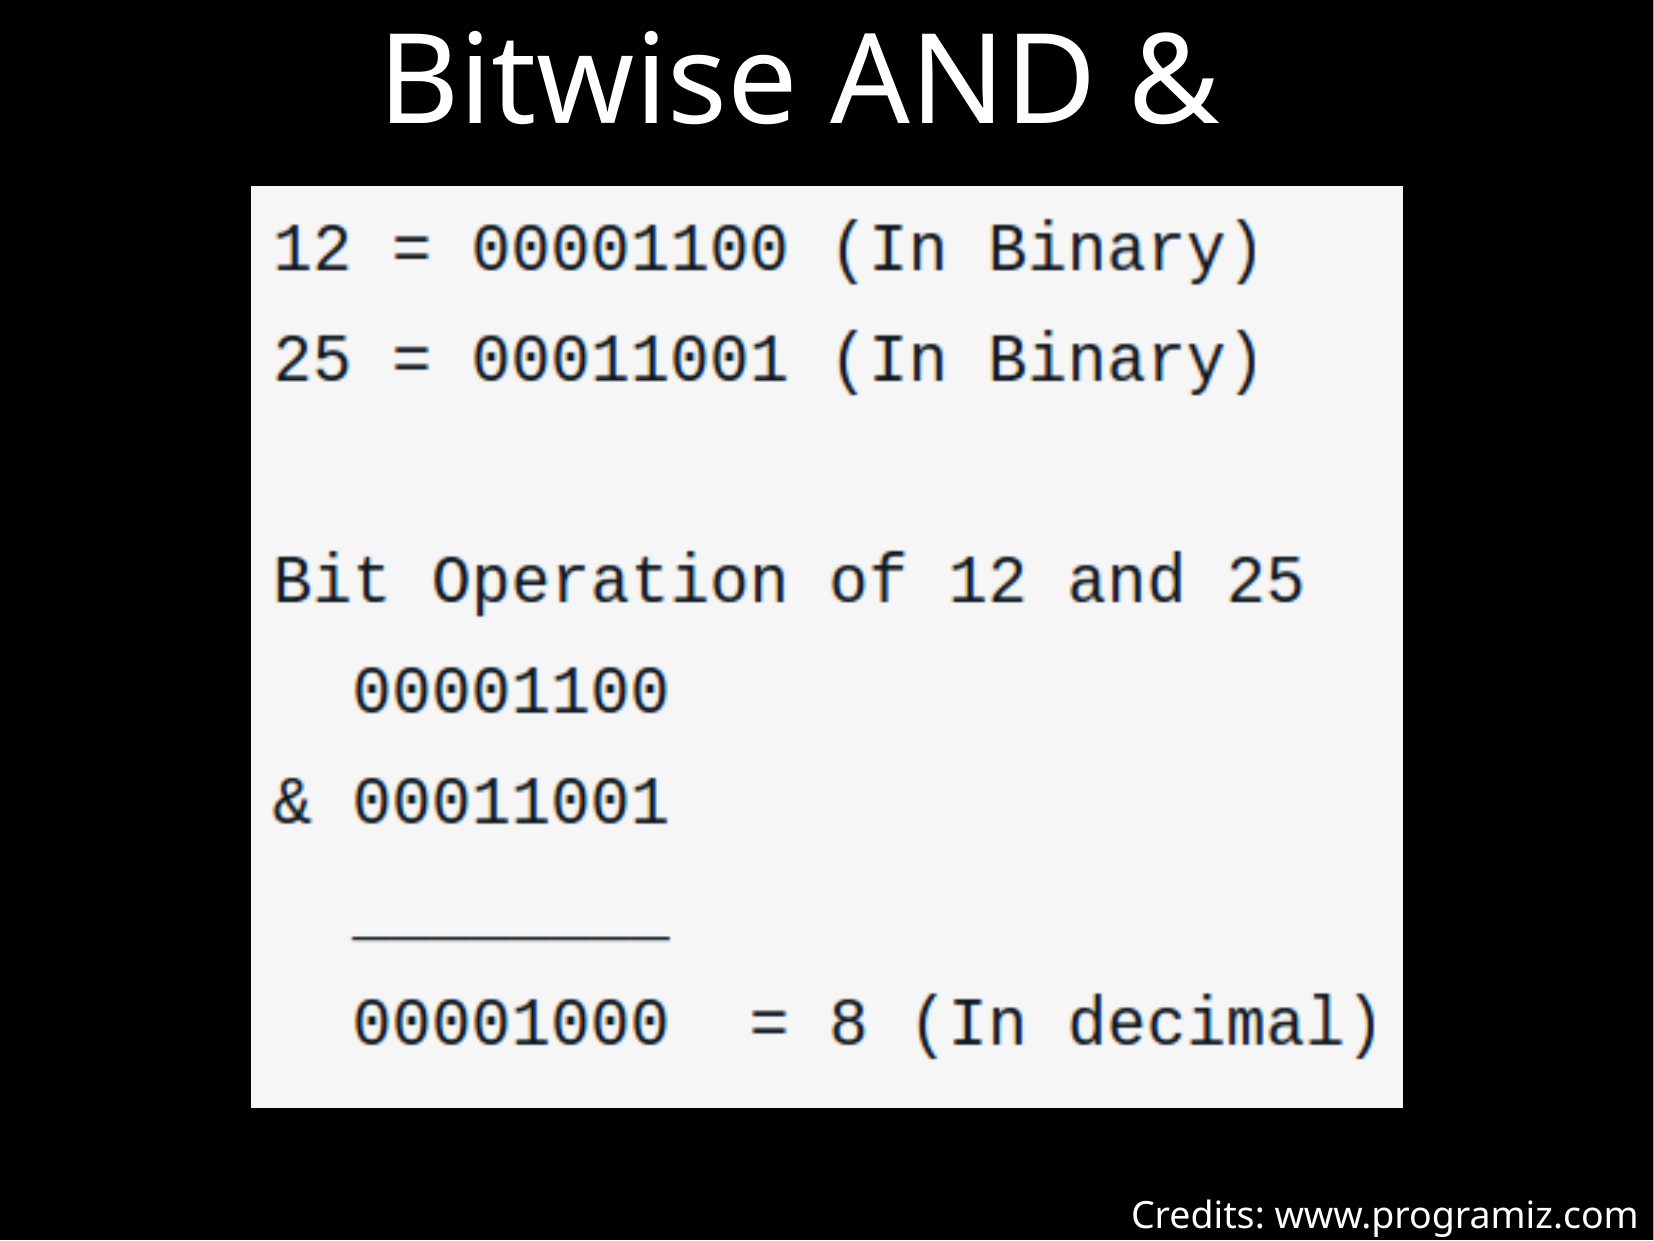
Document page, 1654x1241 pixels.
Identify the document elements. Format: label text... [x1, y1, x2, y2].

text_box Bitwise AND & [363, 0, 1291, 159]
text_box Credits: www.programiz.com [1116, 1181, 1654, 1241]
picture [251, 186, 1403, 1108]
